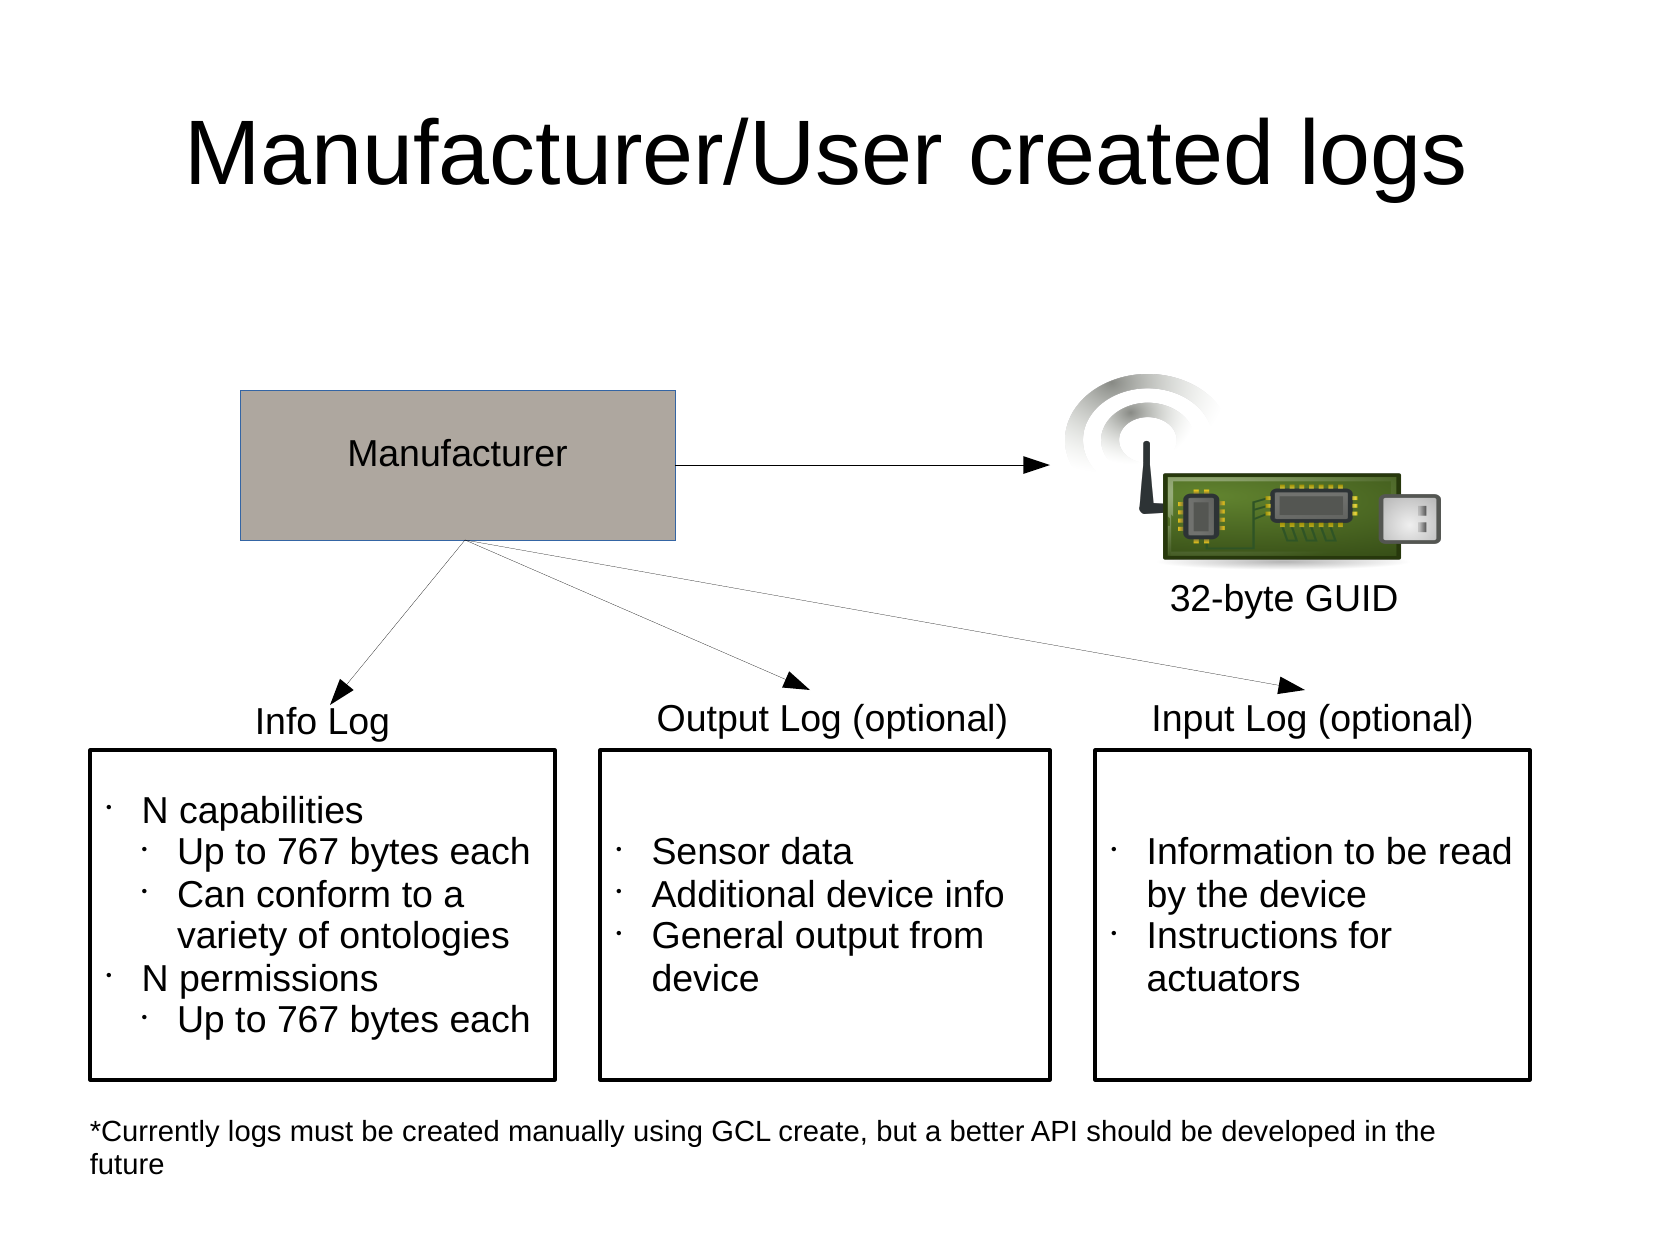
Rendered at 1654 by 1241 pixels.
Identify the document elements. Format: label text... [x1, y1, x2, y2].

text_box Info Log [90, 693, 556, 773]
text_box *Currently logs must be created manually using GCL create, but a better API should be developed in the future [75, 1107, 1531, 1211]
picture [1065, 374, 1441, 571]
text_box N capabilities Up to 767 bytes each Can conform to a variety of ontologies N permissions Up to 767 bytes each [90, 773, 556, 1081]
text_box Sensor data Additional device info General output from device [600, 770, 1051, 1081]
text_box 32-byte GUID [1155, 570, 1441, 650]
title Manufacturer/User created logs [82, 49, 1571, 257]
text_box Information to be read by the device Instructions for actuators [1095, 770, 1531, 1081]
text_box Manufacturer [240, 390, 676, 541]
text_box Output Log (optional) [600, 690, 1066, 770]
text_box Input Log (optional) [1095, 690, 1531, 770]
